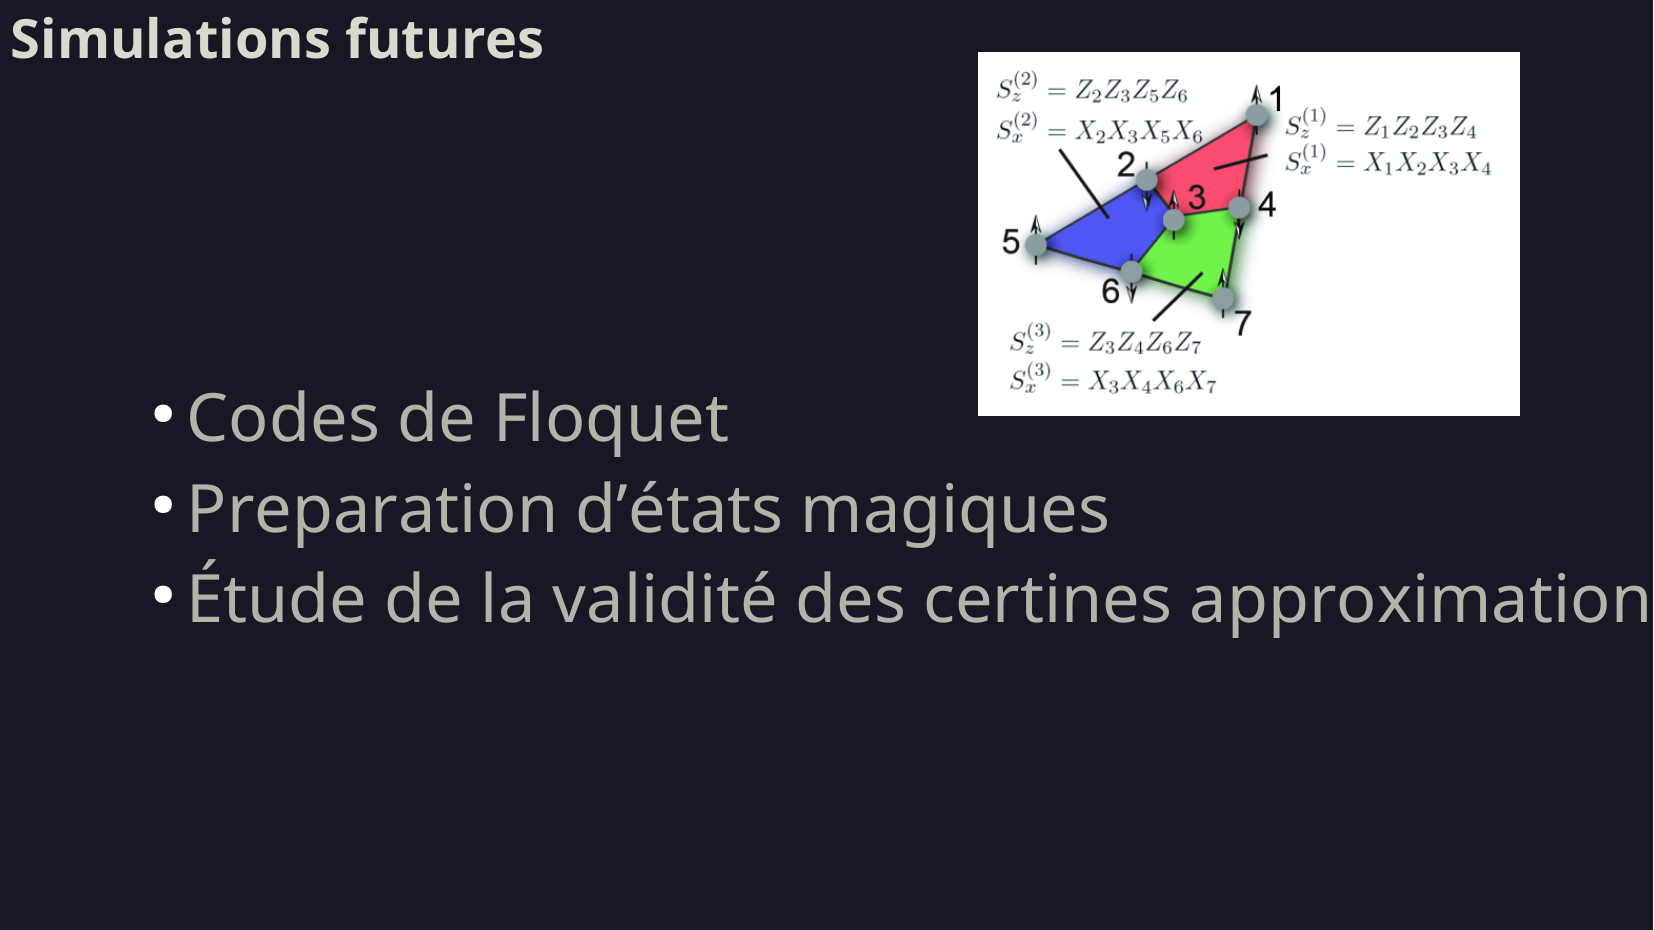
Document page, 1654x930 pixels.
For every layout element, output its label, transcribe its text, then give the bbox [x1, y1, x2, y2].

text_box Codes de Floquet Preparation d’états magiques Étude de la validité des certines approximation [151, 369, 1570, 719]
text_box Simulations futures [10, 0, 1635, 80]
picture [978, 52, 1520, 416]
